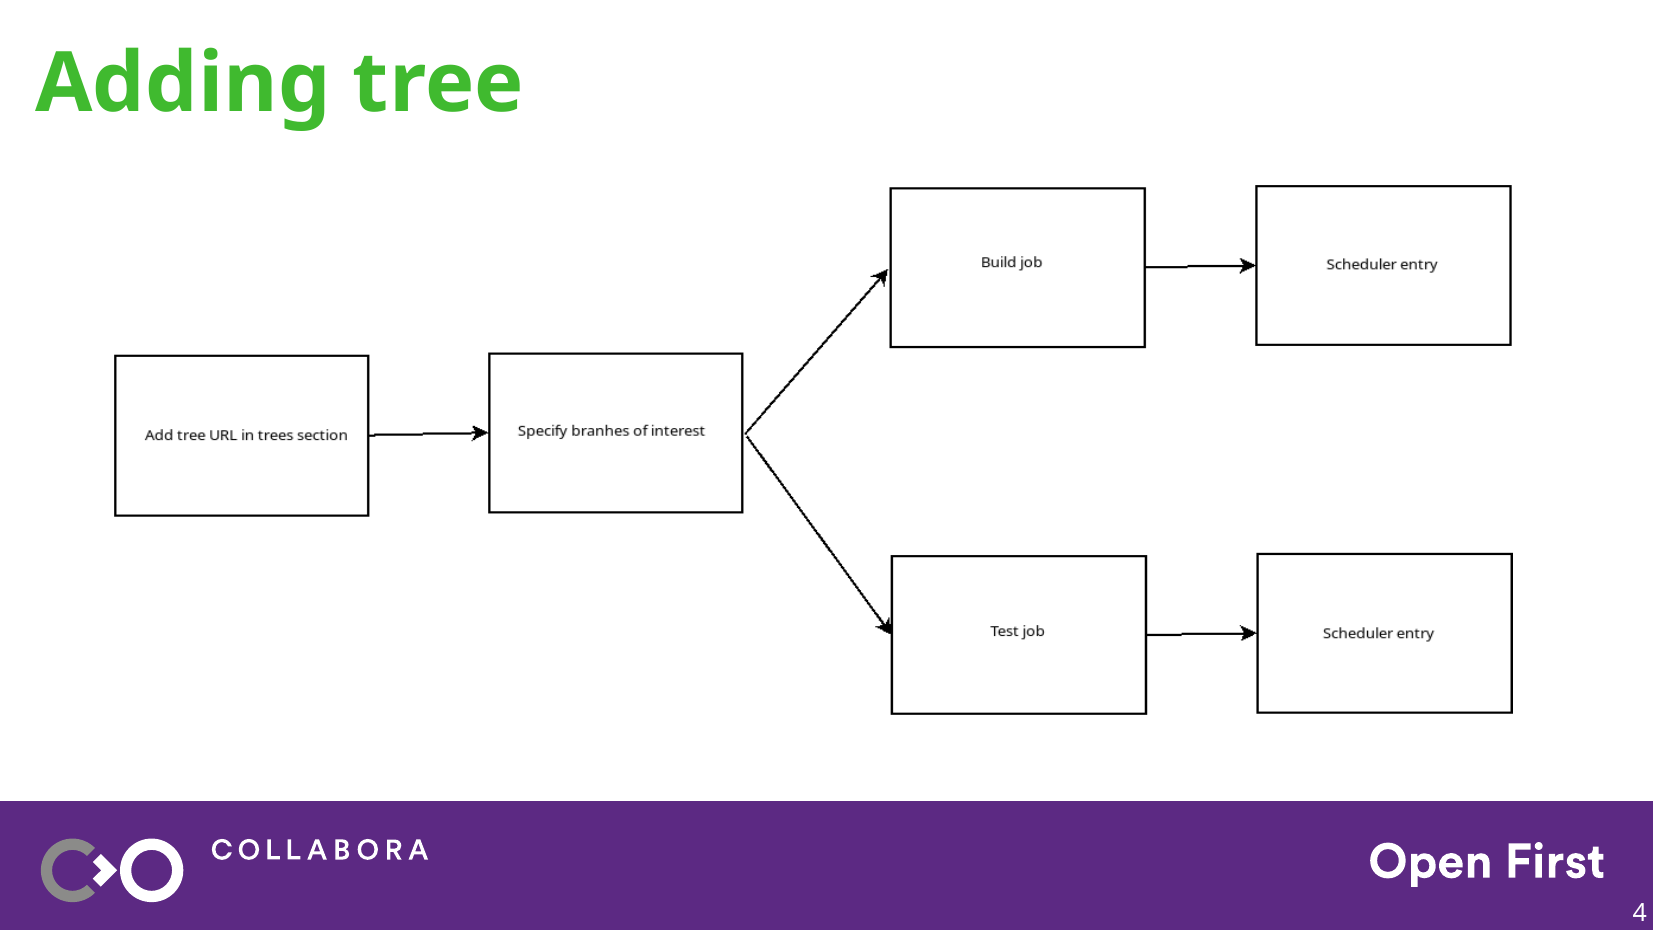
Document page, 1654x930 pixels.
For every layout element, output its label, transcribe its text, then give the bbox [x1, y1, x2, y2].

title Adding tree [35, 28, 1608, 192]
picture [113, 184, 1513, 717]
